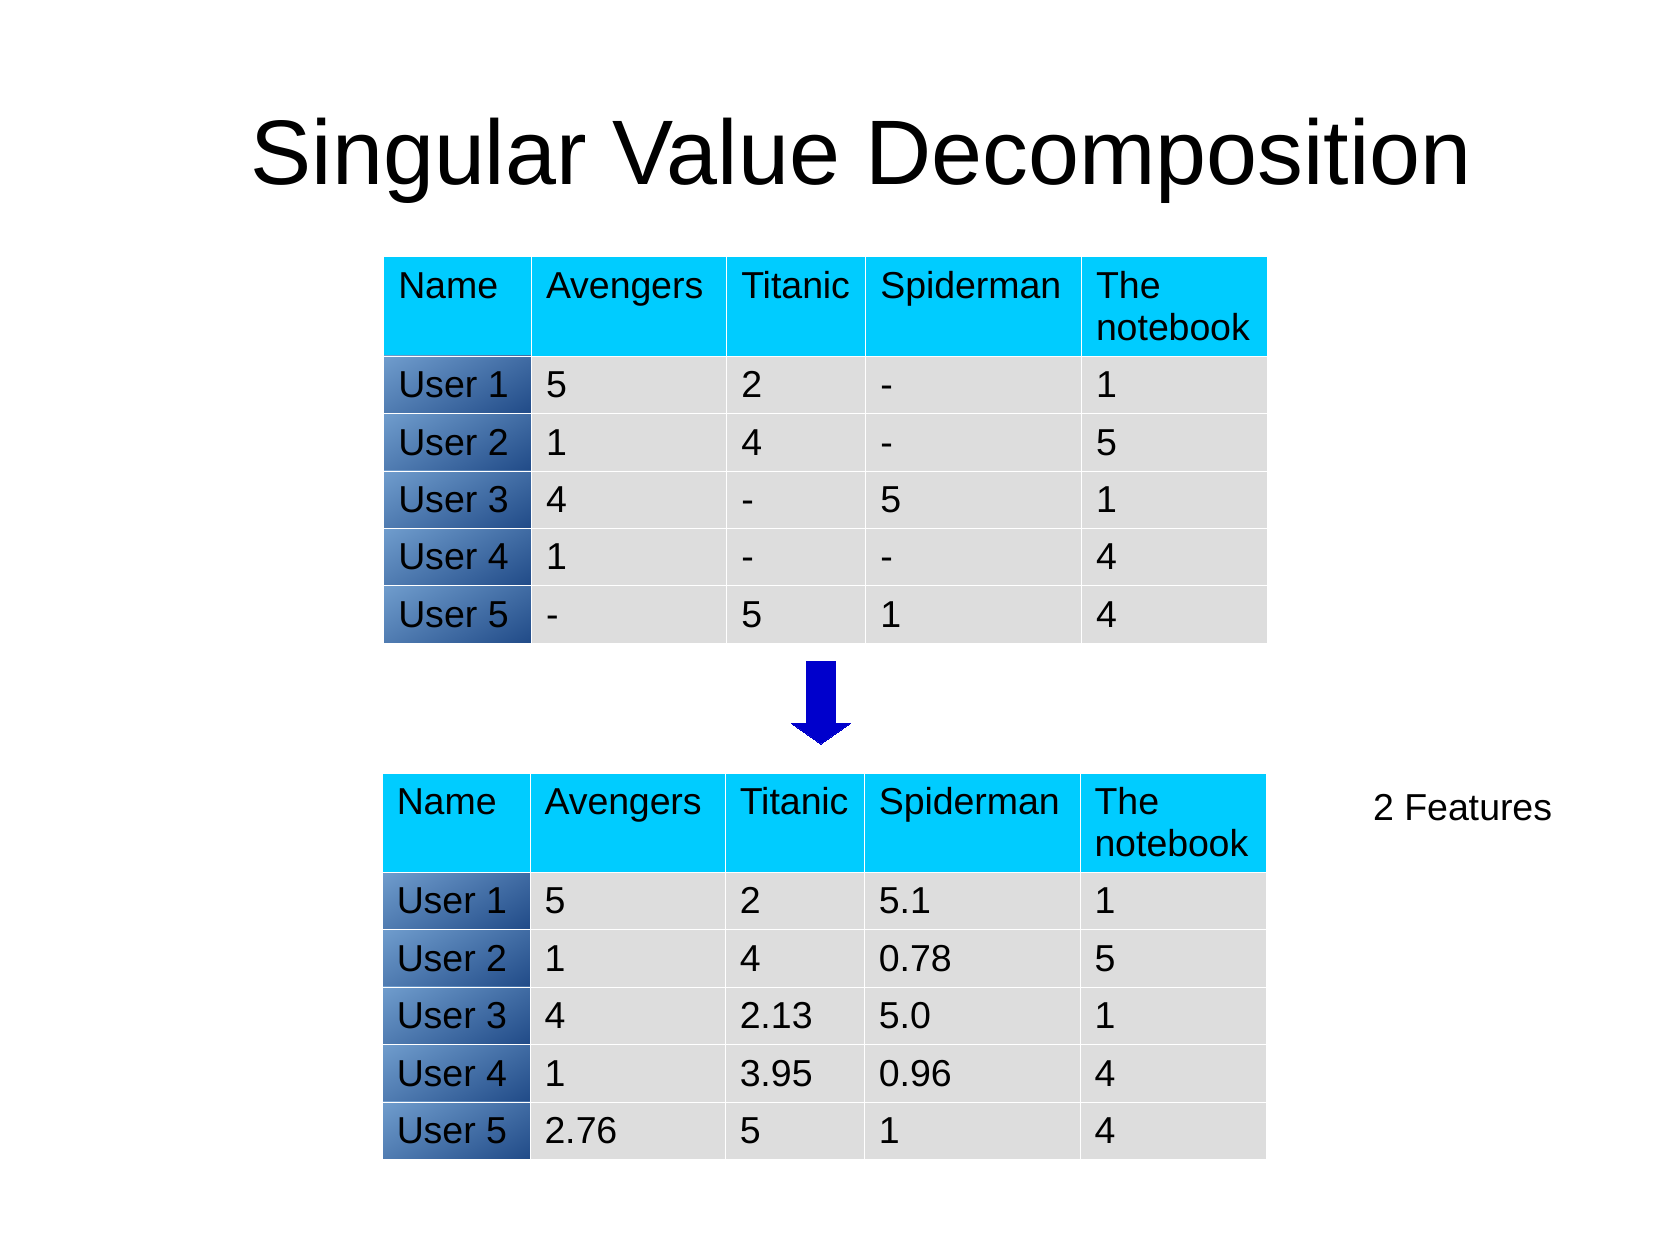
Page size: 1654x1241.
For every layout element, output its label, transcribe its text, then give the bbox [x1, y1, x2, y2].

table_cell User 1 [383, 873, 530, 929]
table_cell 3.95 [726, 1045, 864, 1102]
table_cell 4 [727, 414, 865, 471]
table_cell 4 [532, 472, 726, 528]
table_cell User 4 [384, 529, 531, 585]
text_box 2 Features [1358, 779, 1583, 837]
table_cell 4 [1081, 1103, 1266, 1159]
table_cell 5.1 [865, 873, 1080, 929]
table_cell 5 [866, 472, 1081, 528]
table_cell 1 [531, 1045, 725, 1102]
table_cell User 1 [384, 357, 531, 413]
table_cell 1 [532, 414, 726, 471]
table_header Spiderman [866, 257, 1081, 356]
table_header Titanic [726, 774, 864, 872]
table_cell 2 [726, 873, 864, 929]
table_cell 5 [1081, 930, 1266, 987]
table_cell 4 [726, 930, 864, 987]
table_cell 2.76 [531, 1103, 725, 1159]
table_cell 2 [727, 357, 865, 413]
table_cell 5 [531, 873, 725, 929]
table_cell 0.96 [865, 1045, 1080, 1102]
table_cell 2.13 [726, 988, 864, 1044]
table_cell 4 [1081, 1045, 1266, 1102]
table_cell User 4 [383, 1045, 530, 1102]
table_cell User 5 [384, 586, 531, 643]
text_box [791, 661, 851, 745]
table_cell - [866, 357, 1081, 413]
table_cell 1 [1082, 472, 1267, 528]
table_cell 5 [726, 1103, 864, 1159]
table_cell 4 [531, 988, 725, 1044]
table_cell 4 [1082, 586, 1267, 643]
table_cell User 5 [383, 1103, 530, 1159]
table_cell 4 [1082, 529, 1267, 585]
table_cell 1 [1081, 873, 1266, 929]
table_cell 0.78 [865, 930, 1080, 987]
table_header The notebook [1081, 774, 1266, 872]
table_cell 1 [1082, 357, 1267, 413]
table_cell - [532, 586, 726, 643]
table_cell 5 [1082, 414, 1267, 471]
table_cell User 3 [384, 472, 531, 528]
table_header Spiderman [865, 774, 1080, 872]
table_cell 5.0 [865, 988, 1080, 1044]
table_cell User 3 [383, 988, 530, 1044]
title Singular Value Decomposition [82, 49, 1571, 257]
table_cell User 2 [383, 930, 530, 987]
table_cell 1 [865, 1103, 1080, 1159]
table_cell User 2 [384, 414, 531, 471]
table_cell - [866, 414, 1081, 471]
table_header Name [383, 774, 530, 872]
table_cell 1 [1081, 988, 1266, 1044]
table_header Name [384, 257, 531, 356]
table_cell - [727, 529, 865, 585]
table_header Titanic [727, 257, 865, 356]
table_cell 1 [531, 930, 725, 987]
table_cell - [866, 529, 1081, 585]
table_cell 1 [866, 586, 1081, 643]
table_cell 1 [532, 529, 726, 585]
table_cell 5 [727, 586, 865, 643]
table_header Avengers [532, 257, 726, 356]
table_header Avengers [531, 774, 725, 872]
table_cell - [727, 472, 865, 528]
table_cell 5 [532, 357, 726, 413]
table_header The notebook [1082, 257, 1267, 356]
